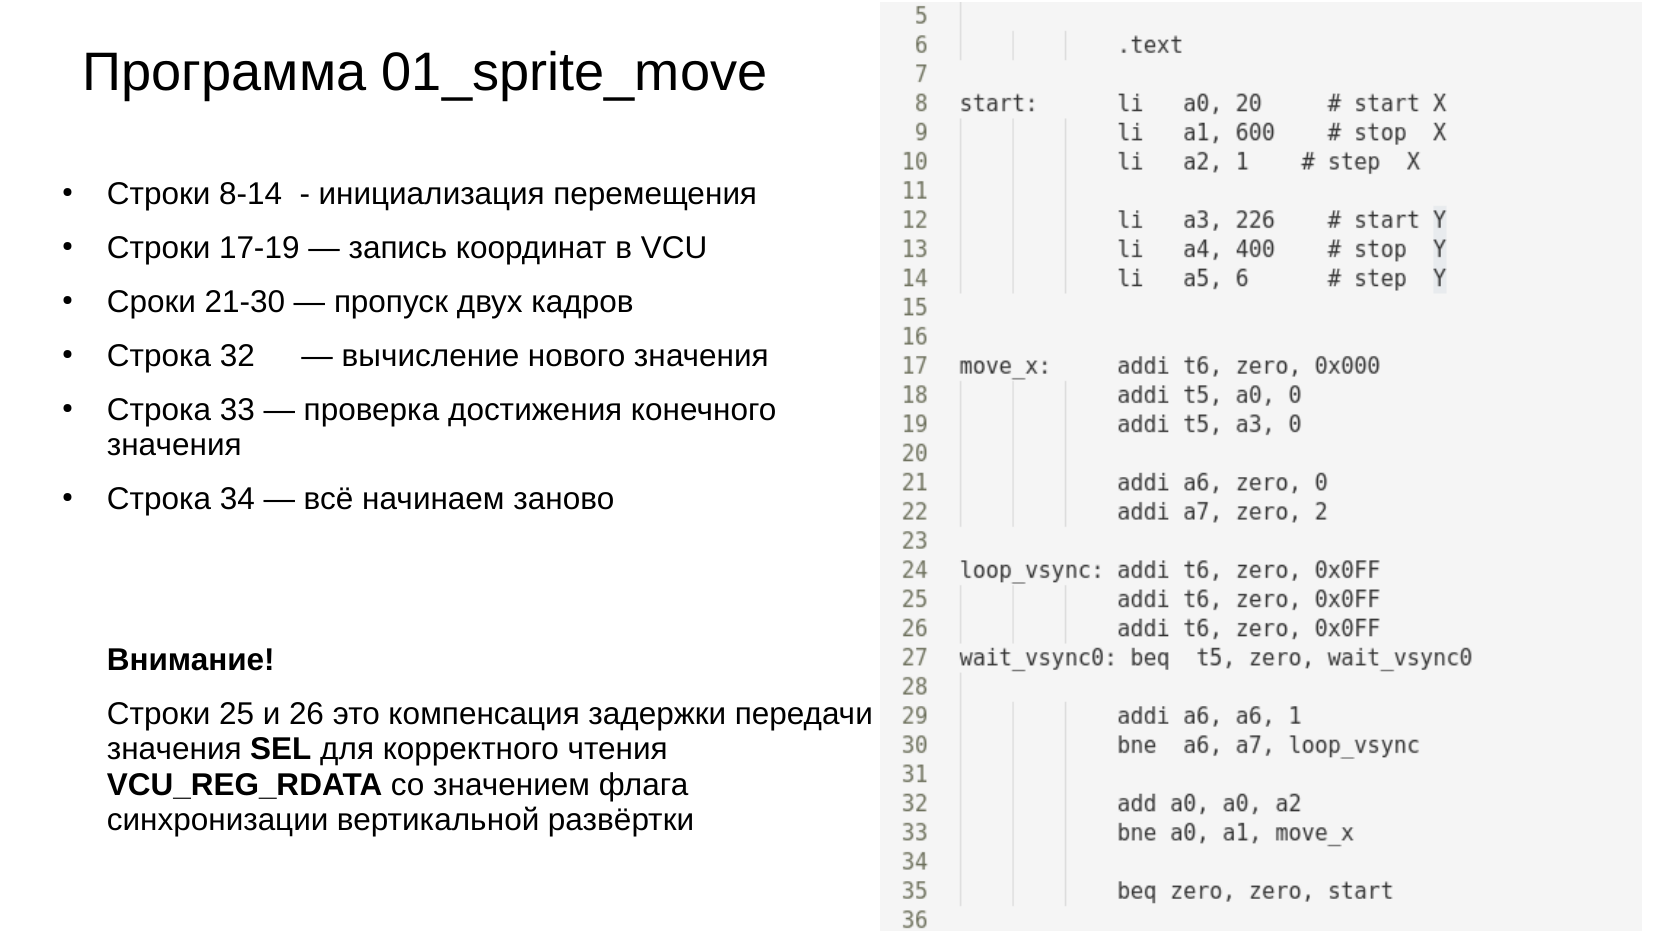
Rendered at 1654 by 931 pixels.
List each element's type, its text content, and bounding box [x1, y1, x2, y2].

picture [880, 2, 1642, 931]
title Программа 01_sprite_move [82, 37, 880, 107]
list Строки 8-14 - инициализация перемещения Строки 17-19 — запись координат в VCU Сроки 21-30 — пропуск двух кадров Строка 32 — вычисление нового значения Строка 33 — проверка достижения конечного значения Строка 34 — всё начинаем заново Внимание! Строки 25 и 26 это компенсация задержки передачи значения SEL для корректного чтения VCU_REG_RDATA со значением флага синхронизации вертикальной развёртки [47, 176, 875, 839]
